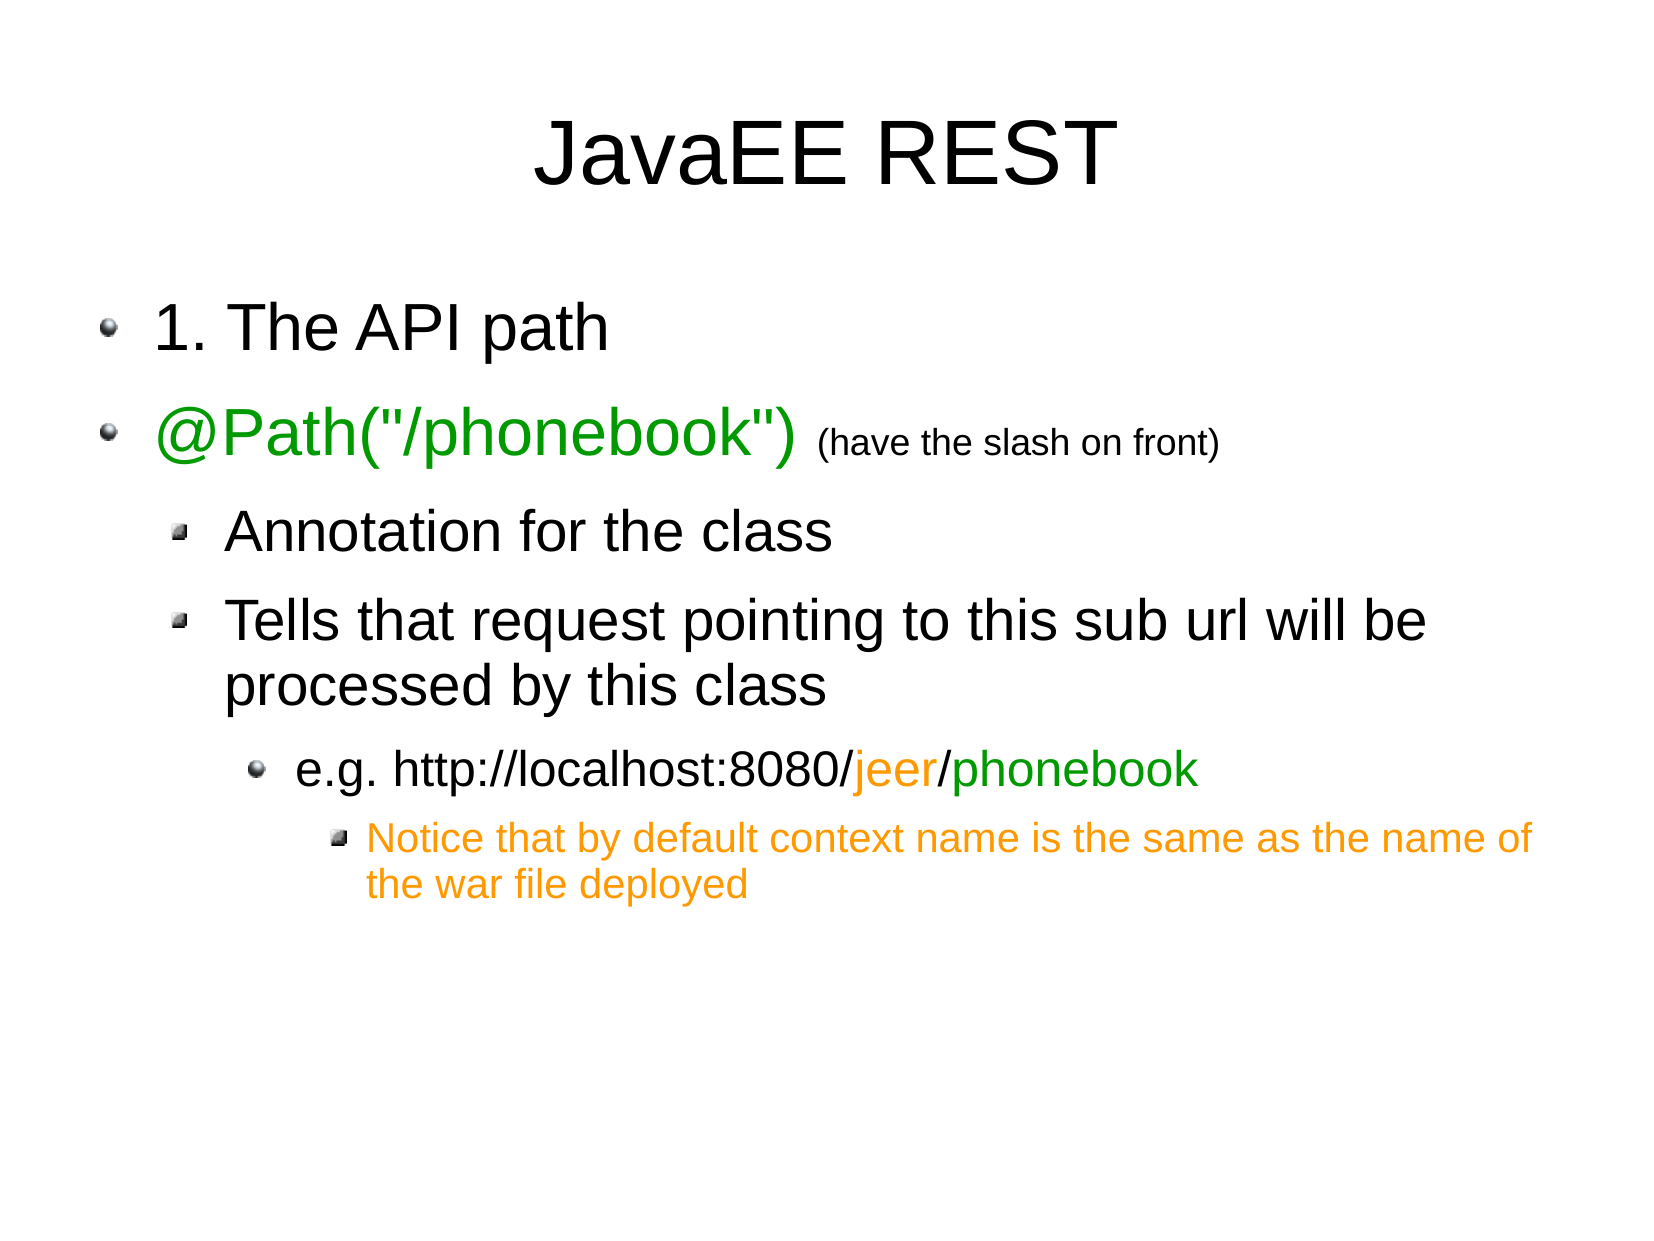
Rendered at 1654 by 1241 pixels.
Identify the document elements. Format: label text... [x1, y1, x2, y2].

list 1. The API path @Path("/phonebook") (have the slash on front) Annotation for the class Tells that request pointing to this sub url will be processed by this class e.g. http://localhost:8080/jeer/phonebook Notice that by default context name is the same as the name of the war file deployed [82, 290, 1571, 1010]
title JavaEE REST [82, 49, 1571, 257]
